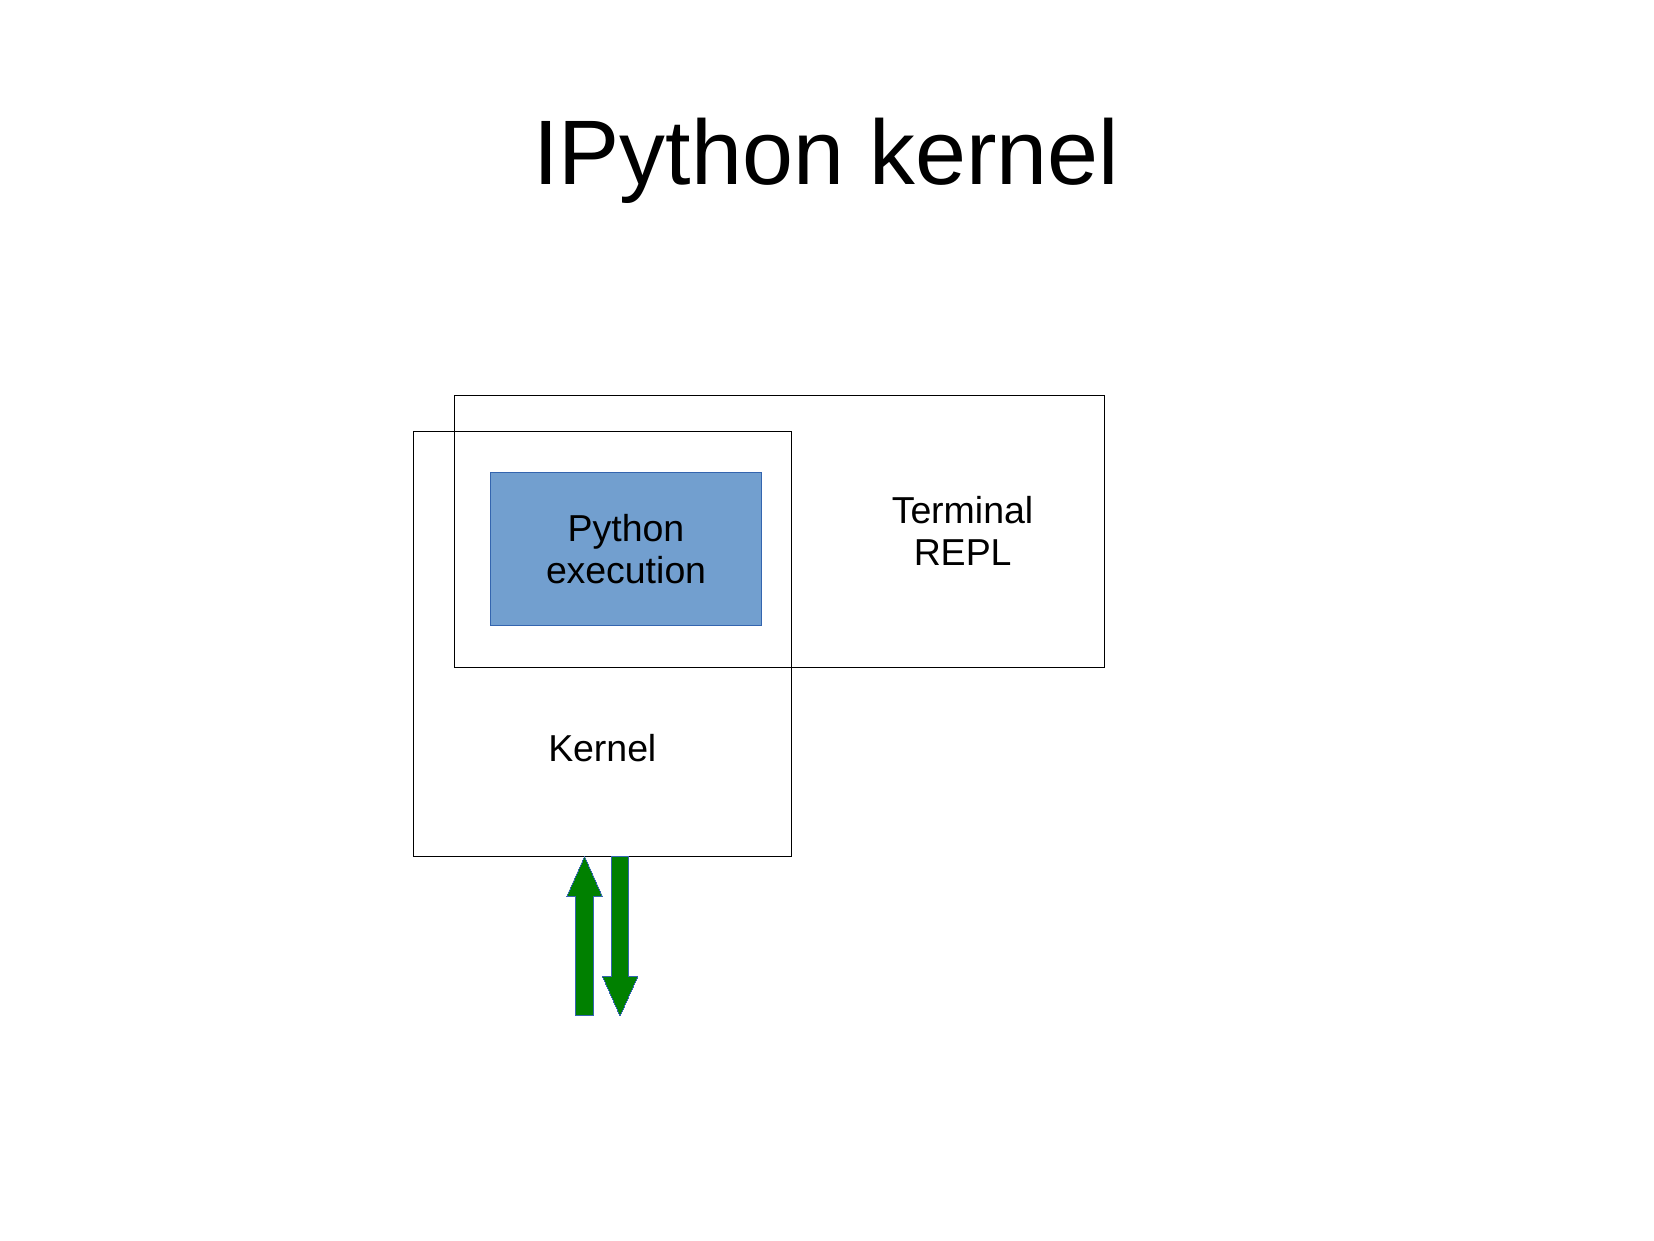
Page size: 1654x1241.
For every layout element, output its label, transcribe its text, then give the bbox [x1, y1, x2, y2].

text_box Python execution [490, 472, 762, 626]
text_box Terminal REPL [868, 482, 1058, 581]
title IPython kernel [82, 49, 1571, 257]
text_box [566, 856, 603, 1016]
text_box [602, 856, 638, 1016]
text_box Kernel [413, 431, 792, 857]
